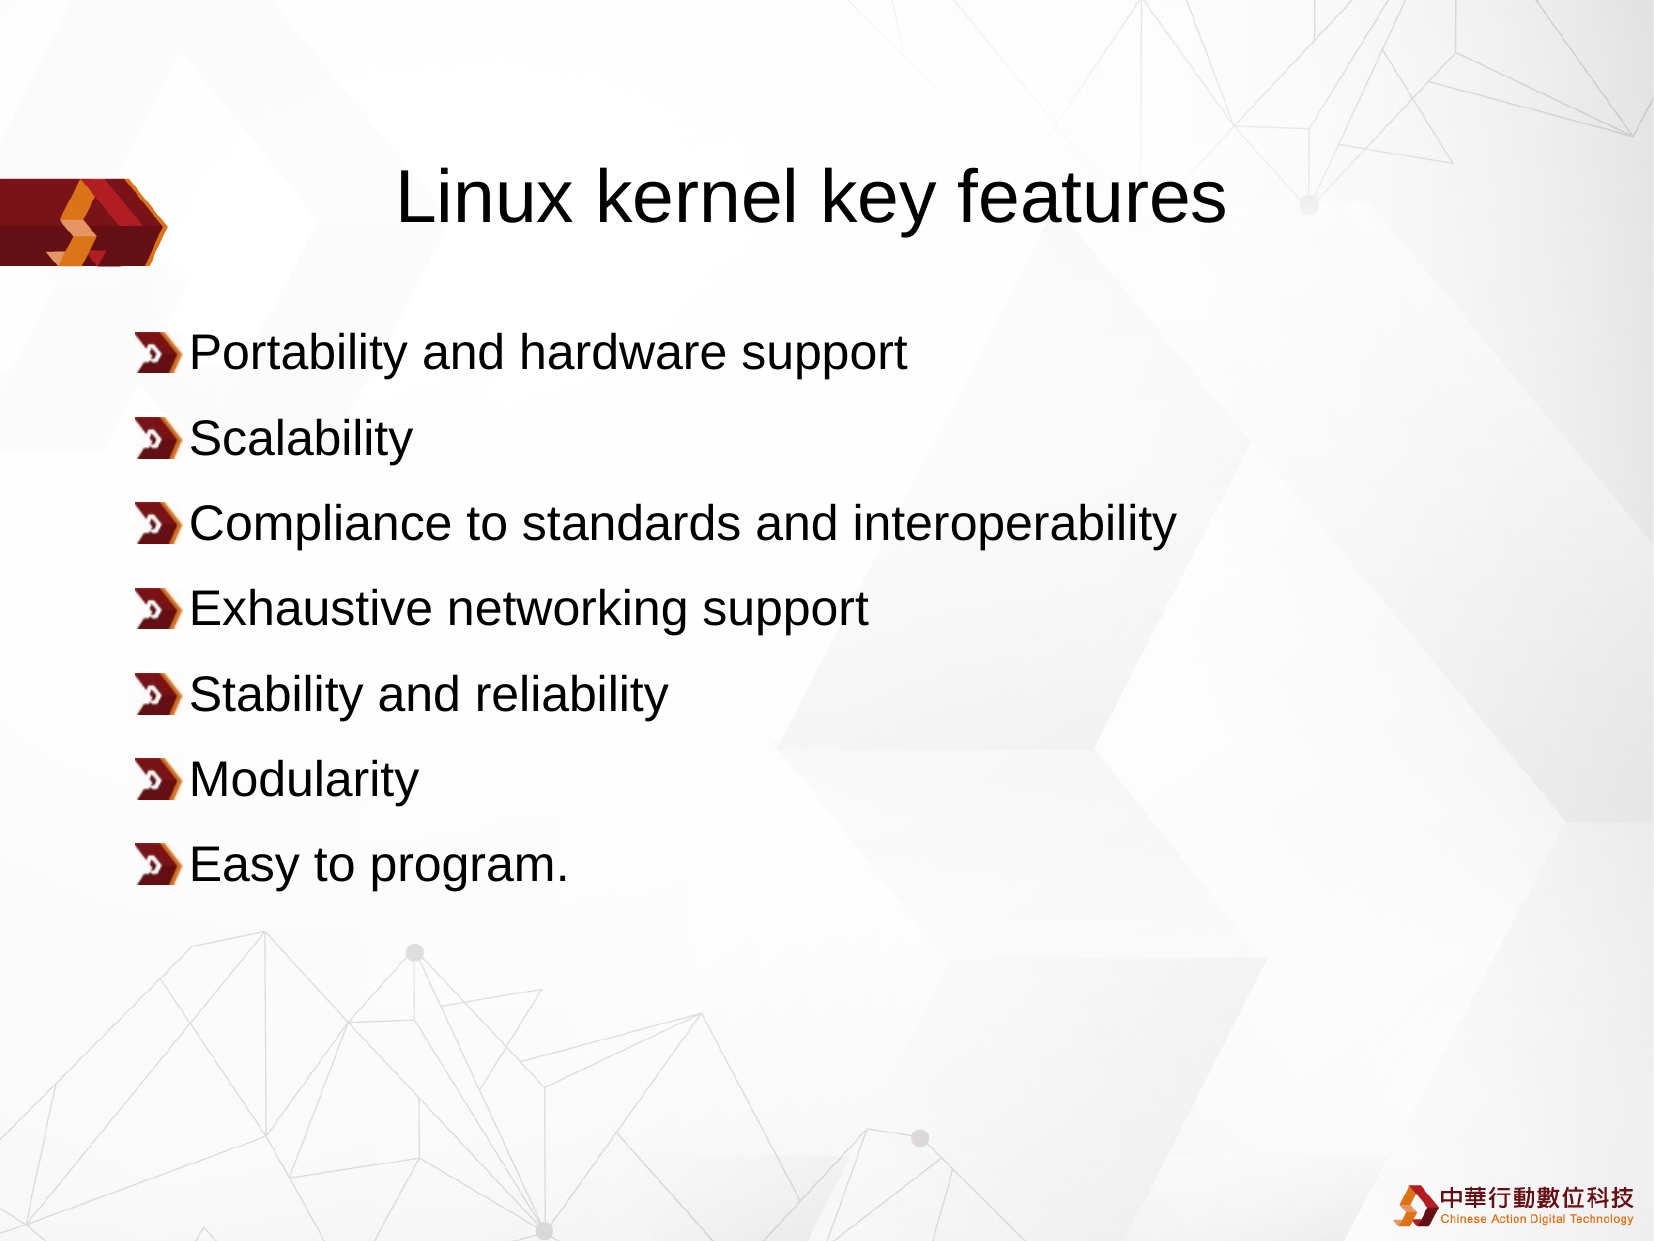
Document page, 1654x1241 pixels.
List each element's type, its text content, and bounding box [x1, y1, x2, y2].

picture [0, 0, 1654, 1241]
list Portability and hardware support Scalability Compliance to standards and interoperability Exhaustive networking support Stability and reliability Modularity Easy to program. [118, 324, 1571, 1045]
title Linux kernel key features [118, 112, 1506, 281]
